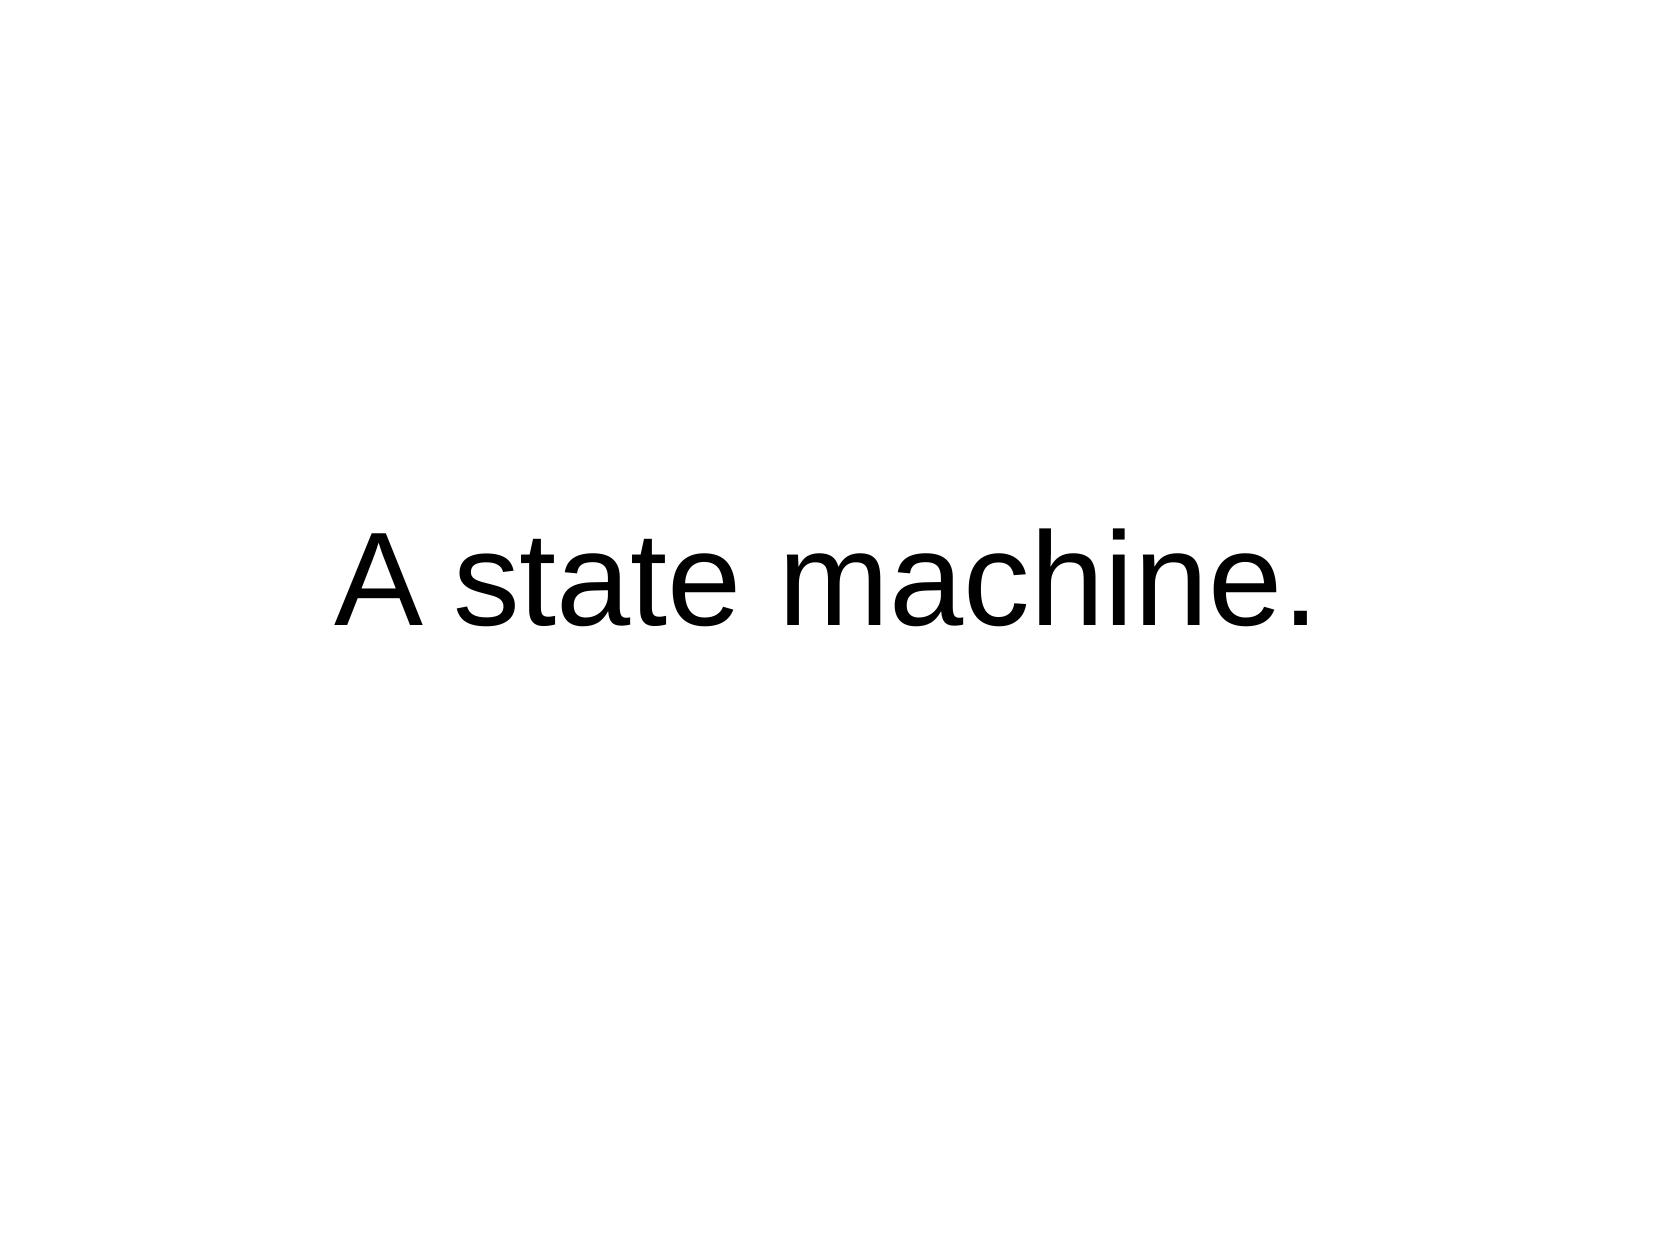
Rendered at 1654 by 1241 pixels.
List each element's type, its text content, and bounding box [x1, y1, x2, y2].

subtitle A state machine. [82, 56, 1571, 1102]
